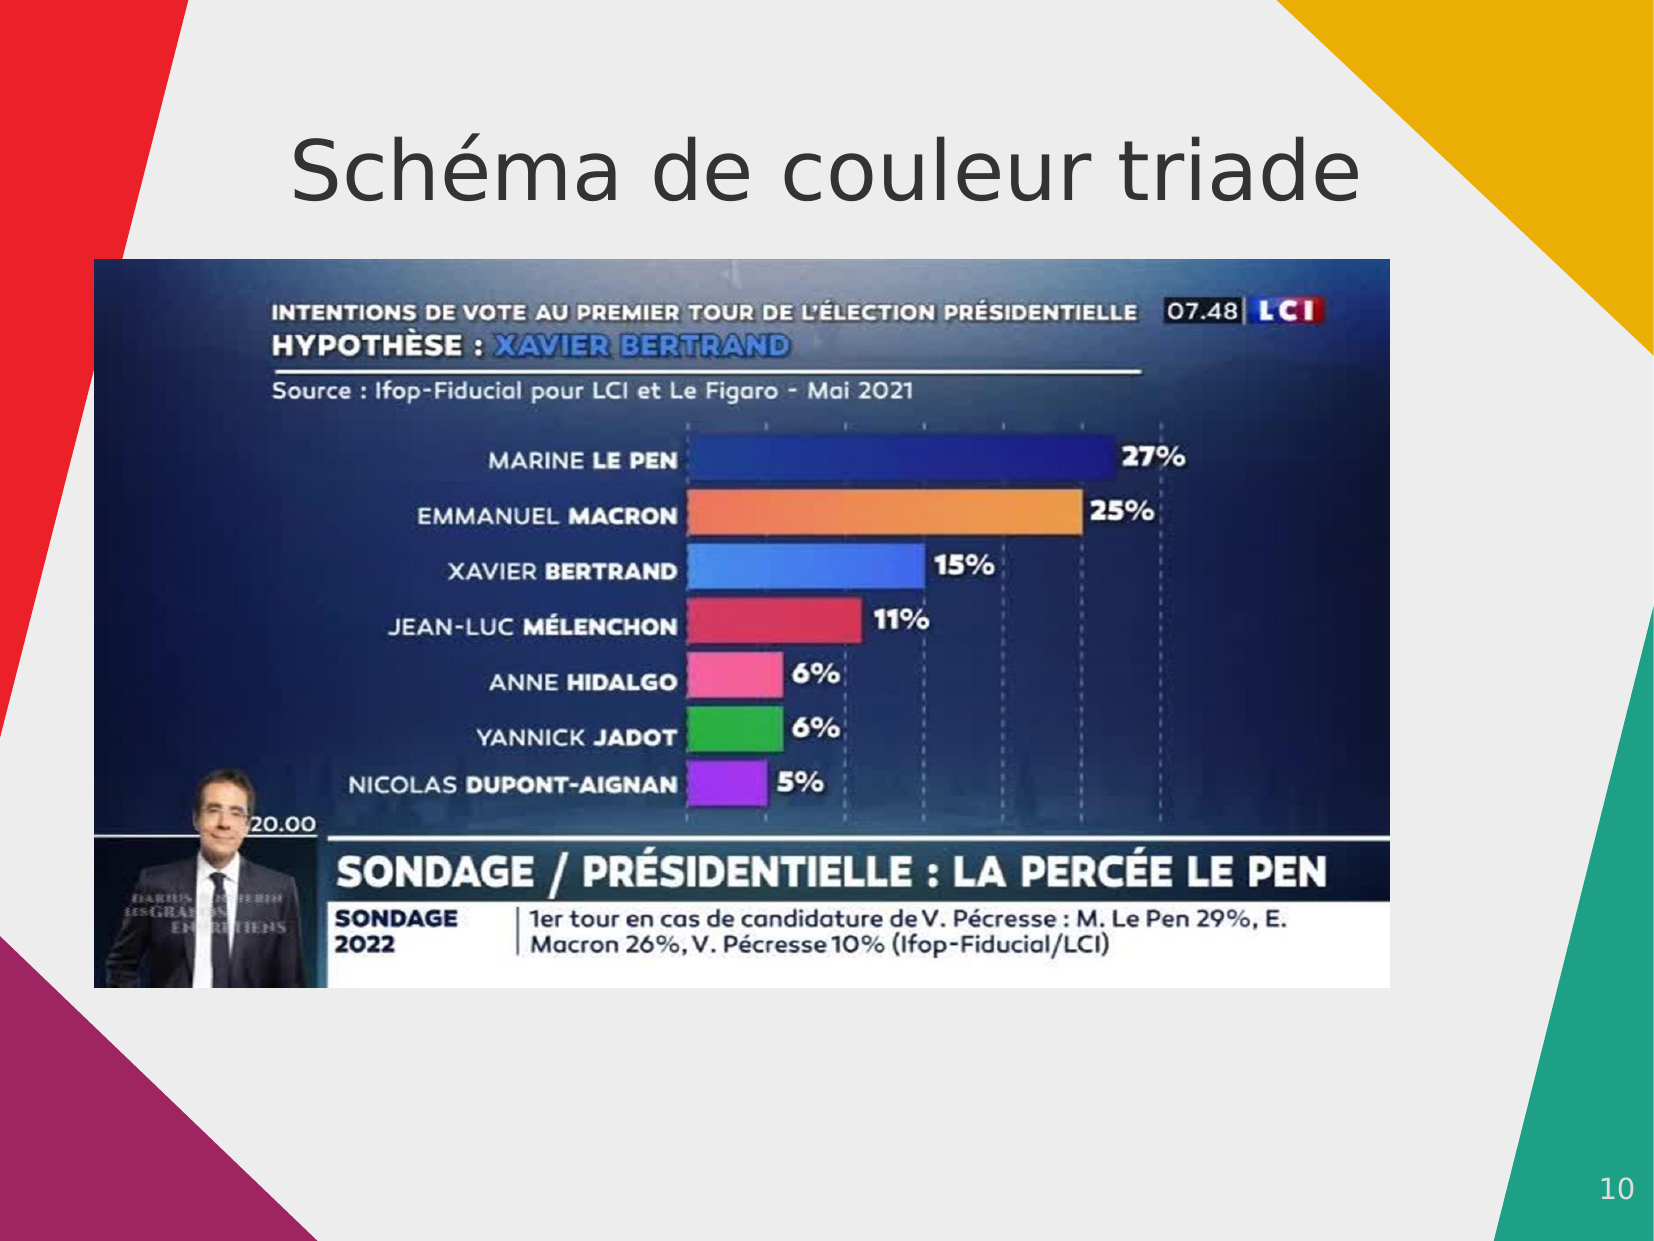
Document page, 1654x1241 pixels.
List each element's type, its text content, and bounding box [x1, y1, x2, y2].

title Schéma de couleur triade [114, 73, 1539, 271]
picture [94, 259, 1390, 989]
